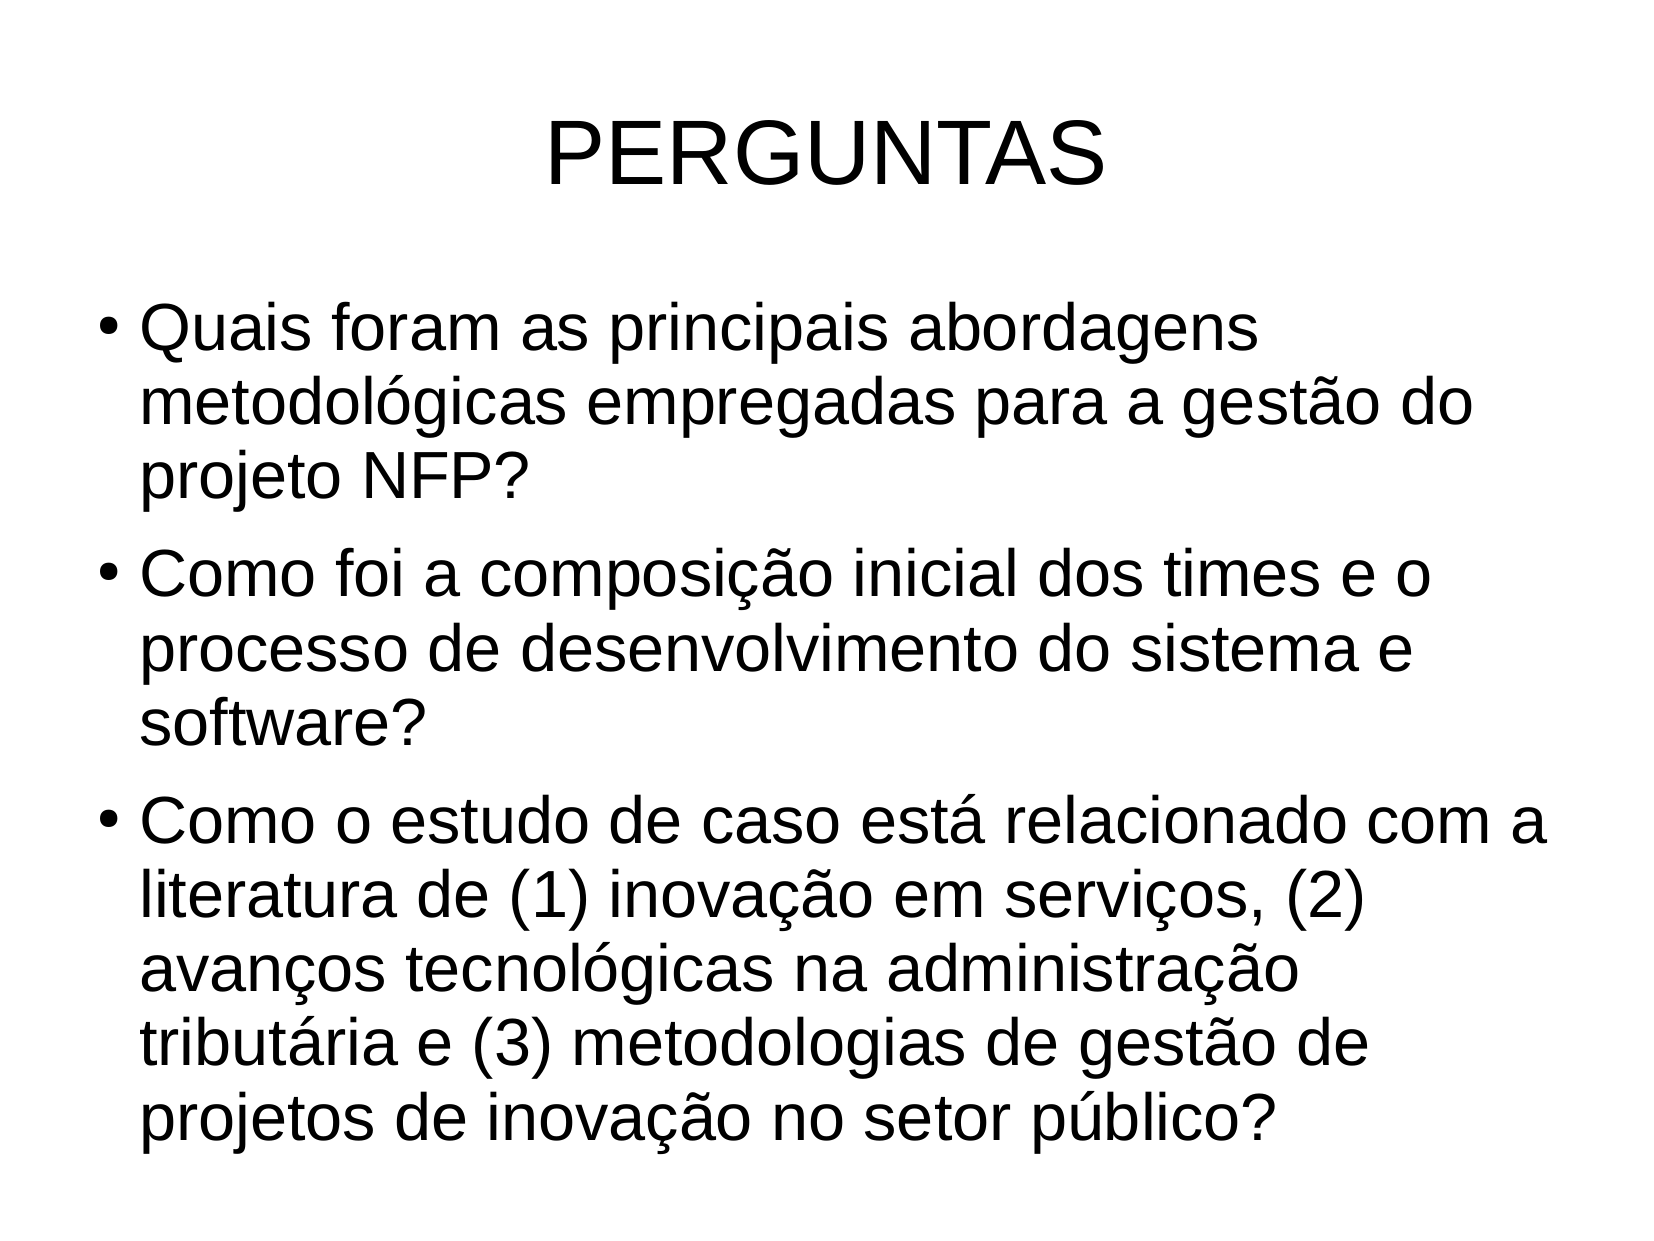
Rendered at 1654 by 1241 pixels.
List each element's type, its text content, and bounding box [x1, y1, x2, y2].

title PERGUNTAS [82, 49, 1571, 257]
list Quais foram as principais abordagens metodológicas empregadas para a gestão do projeto NFP? Como foi a composição inicial dos times e o processo de desenvolvimento do sistema e software? Como o estudo de caso está relacionado com a literatura de (1) inovação em serviços, (2) avanços tecnológicas na administração tributária e (3) metodologias de gestão de projetos de inovação no setor público? [82, 290, 1571, 1170]
